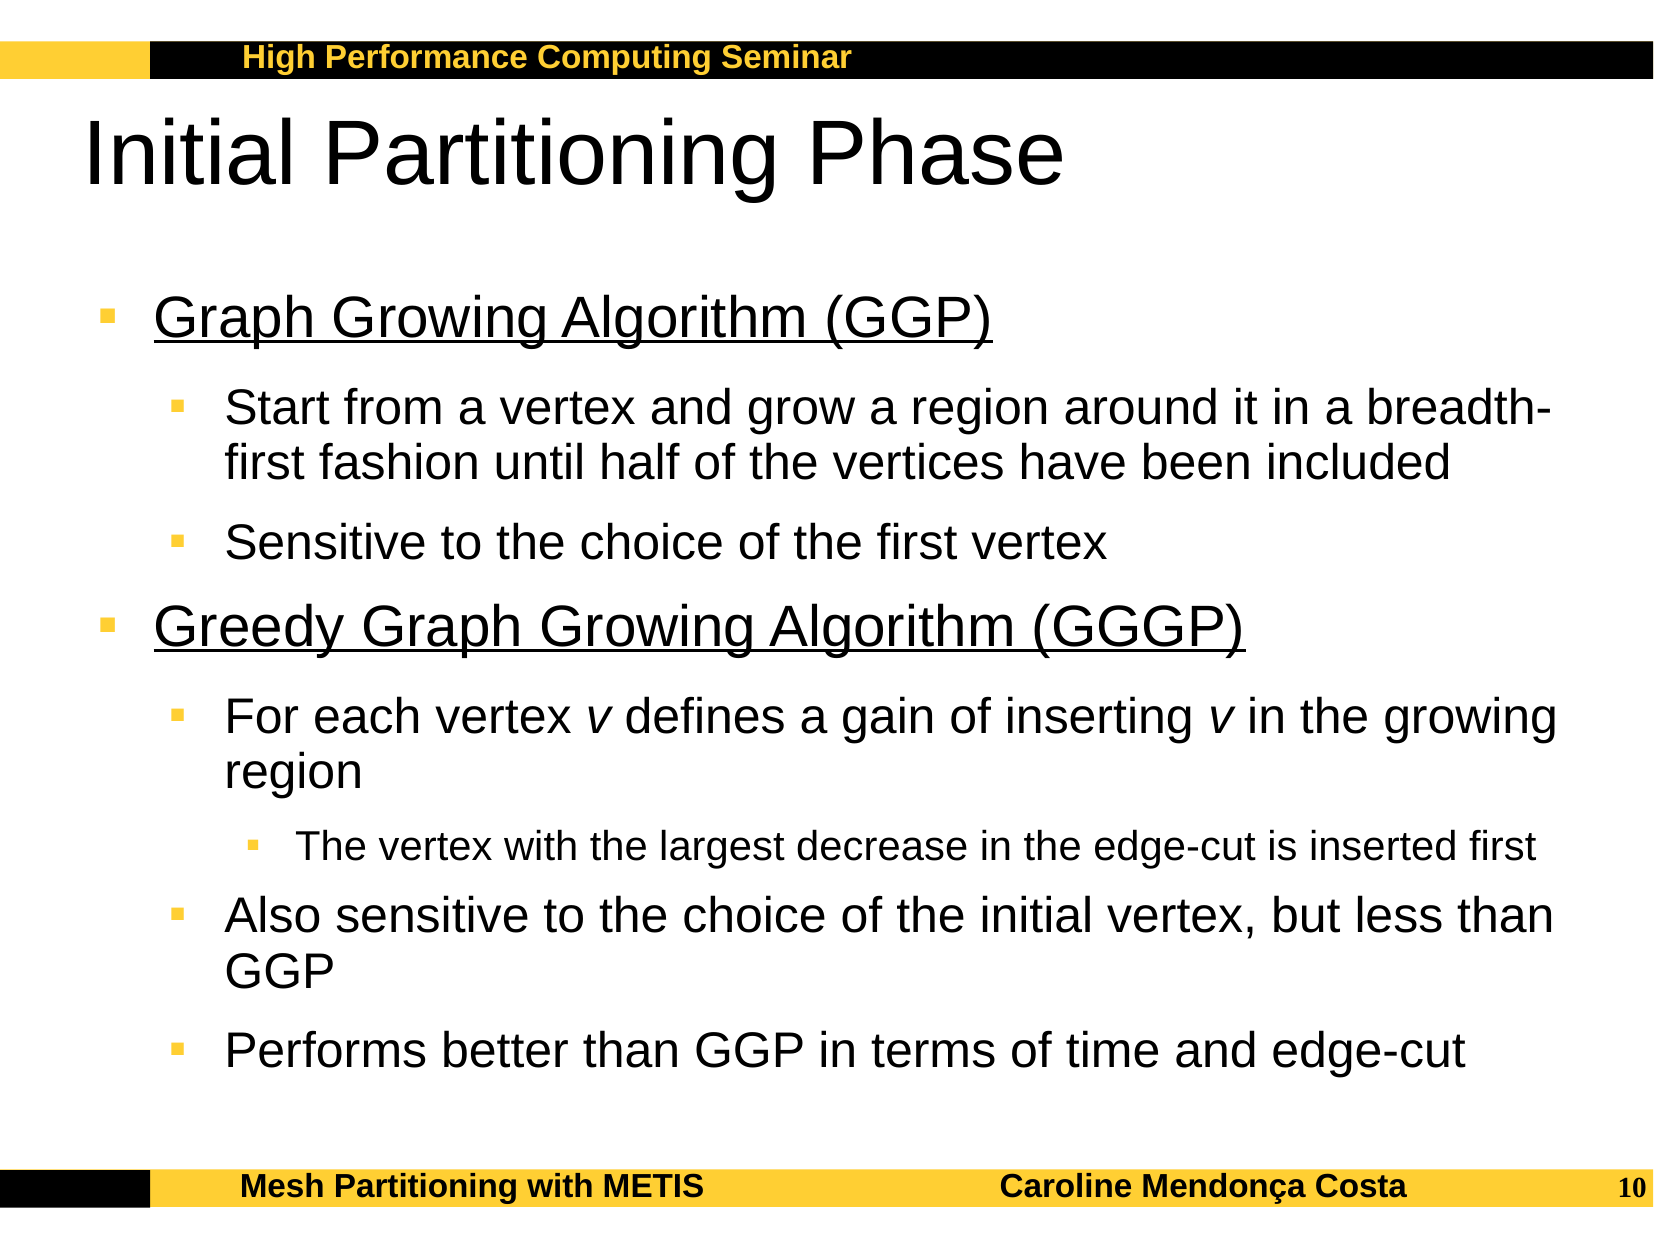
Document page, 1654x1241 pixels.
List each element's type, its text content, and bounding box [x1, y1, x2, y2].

list Graph Growing Algorithm (GGP) Start from a vertex and grow a region around it in a breadth-first fashion until half of the vertices have been included Sensitive to the choice of the first vertex Greedy Graph Growing Algorithm (GGGP) For each vertex v defines a gain of inserting v in the growing region The vertex with the largest decrease in the edge-cut is inserted first Also sensitive to the choice of the initial vertex, but less than GGP Performs better than GGP in terms of time and edge-cut [82, 284, 1571, 1216]
title Initial Partitioning Phase [82, 56, 1571, 250]
